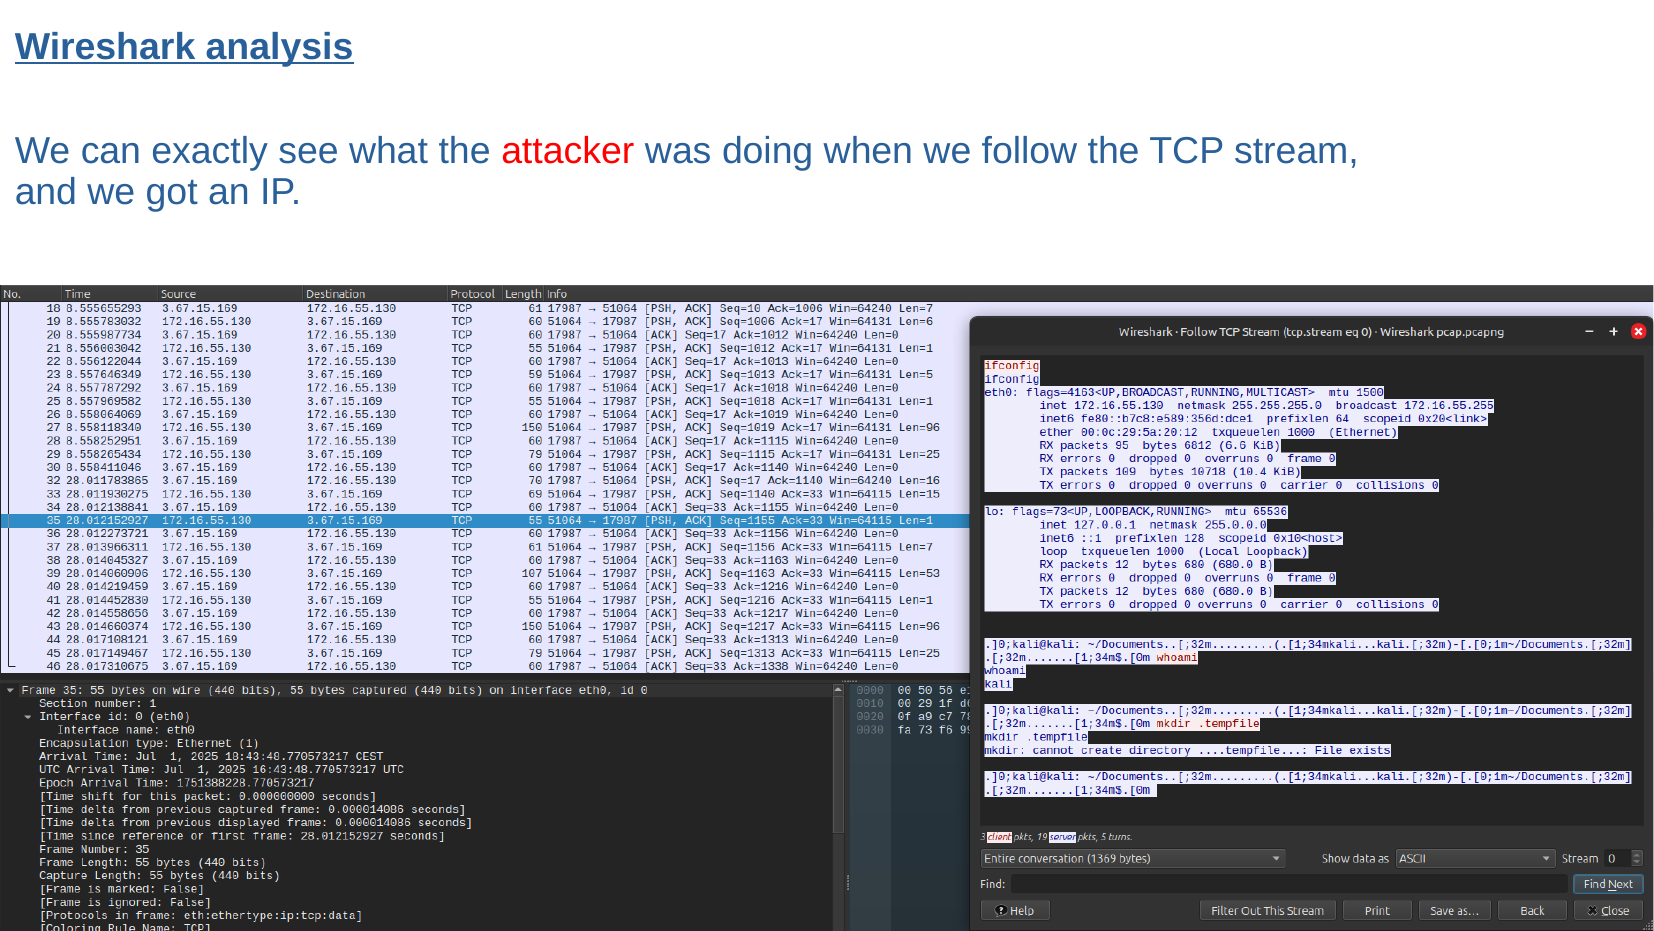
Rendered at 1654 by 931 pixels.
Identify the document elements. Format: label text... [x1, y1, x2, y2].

text_box Wireshark analysis [0, 18, 863, 113]
text_box We can exactly see what the attacker was doing when we follow the TCP stream, and we got an IP. [0, 121, 1613, 263]
picture [0, 285, 1654, 931]
